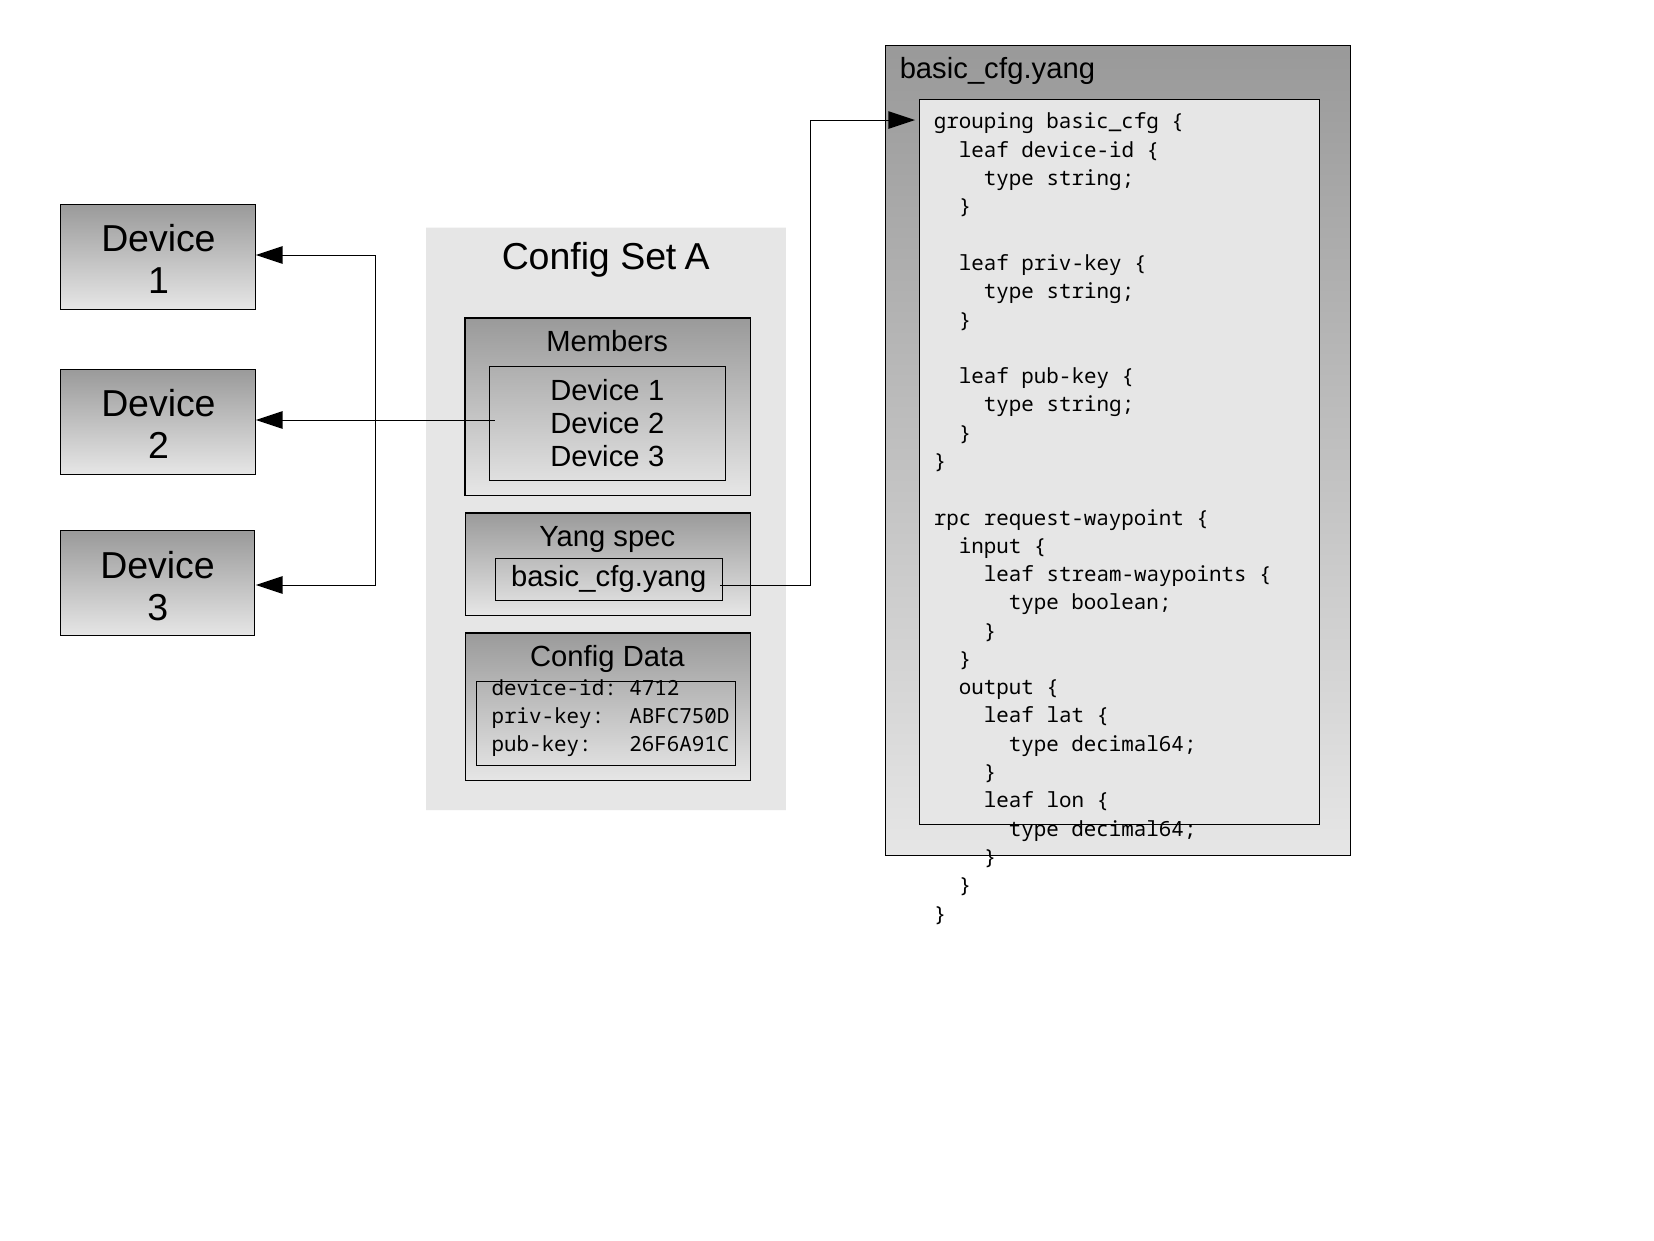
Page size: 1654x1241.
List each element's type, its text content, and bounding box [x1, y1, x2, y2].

text_box Config Set A [426, 227, 786, 811]
text_box Device 1 [60, 204, 256, 310]
text_box Config Data [465, 632, 751, 781]
text_box device-id: 4712 priv-key: ABFC750D pub-key: 26F6A91C [476, 681, 736, 766]
text_box Device 1 Device 2 Device 3 [489, 366, 726, 481]
text_box basic_cfg.yang [885, 45, 1351, 856]
text_box Device 3 [60, 530, 255, 636]
text_box basic_cfg.yang [495, 558, 723, 601]
text_box Device 2 [60, 369, 256, 475]
text_box Yang spec [465, 512, 751, 616]
text_box Members [464, 317, 751, 496]
text_box grouping basic_cfg { leaf device-id { type string; } leaf priv-key { type string; } leaf pub-key { type string; } } rpc request-waypoint { input { leaf stream-waypoints { type boolean; } } output { leaf lat { type decimal64; } leaf lon { type decimal64; } } } [919, 99, 1320, 825]
